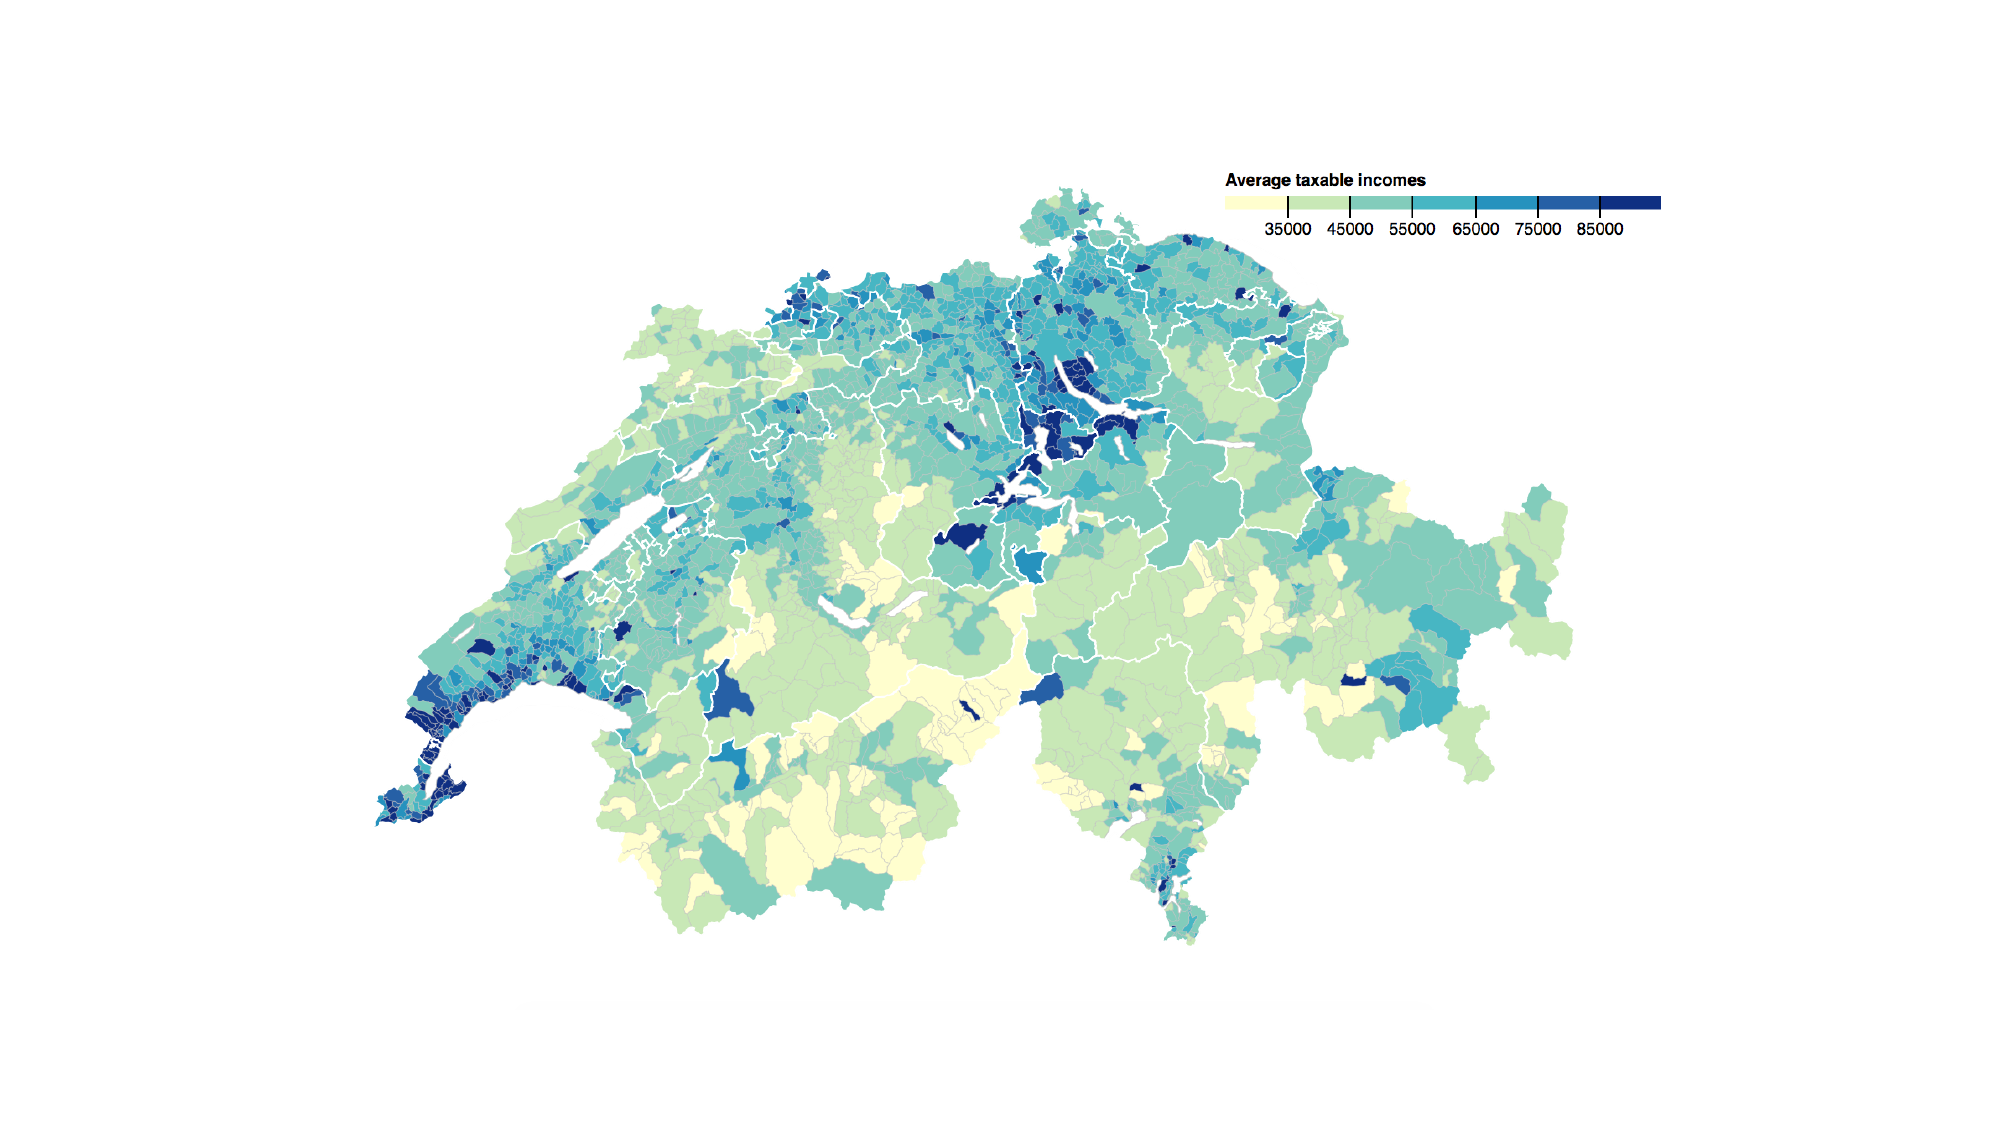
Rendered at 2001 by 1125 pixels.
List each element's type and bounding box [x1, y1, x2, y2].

picture [230, 115, 1770, 1010]
